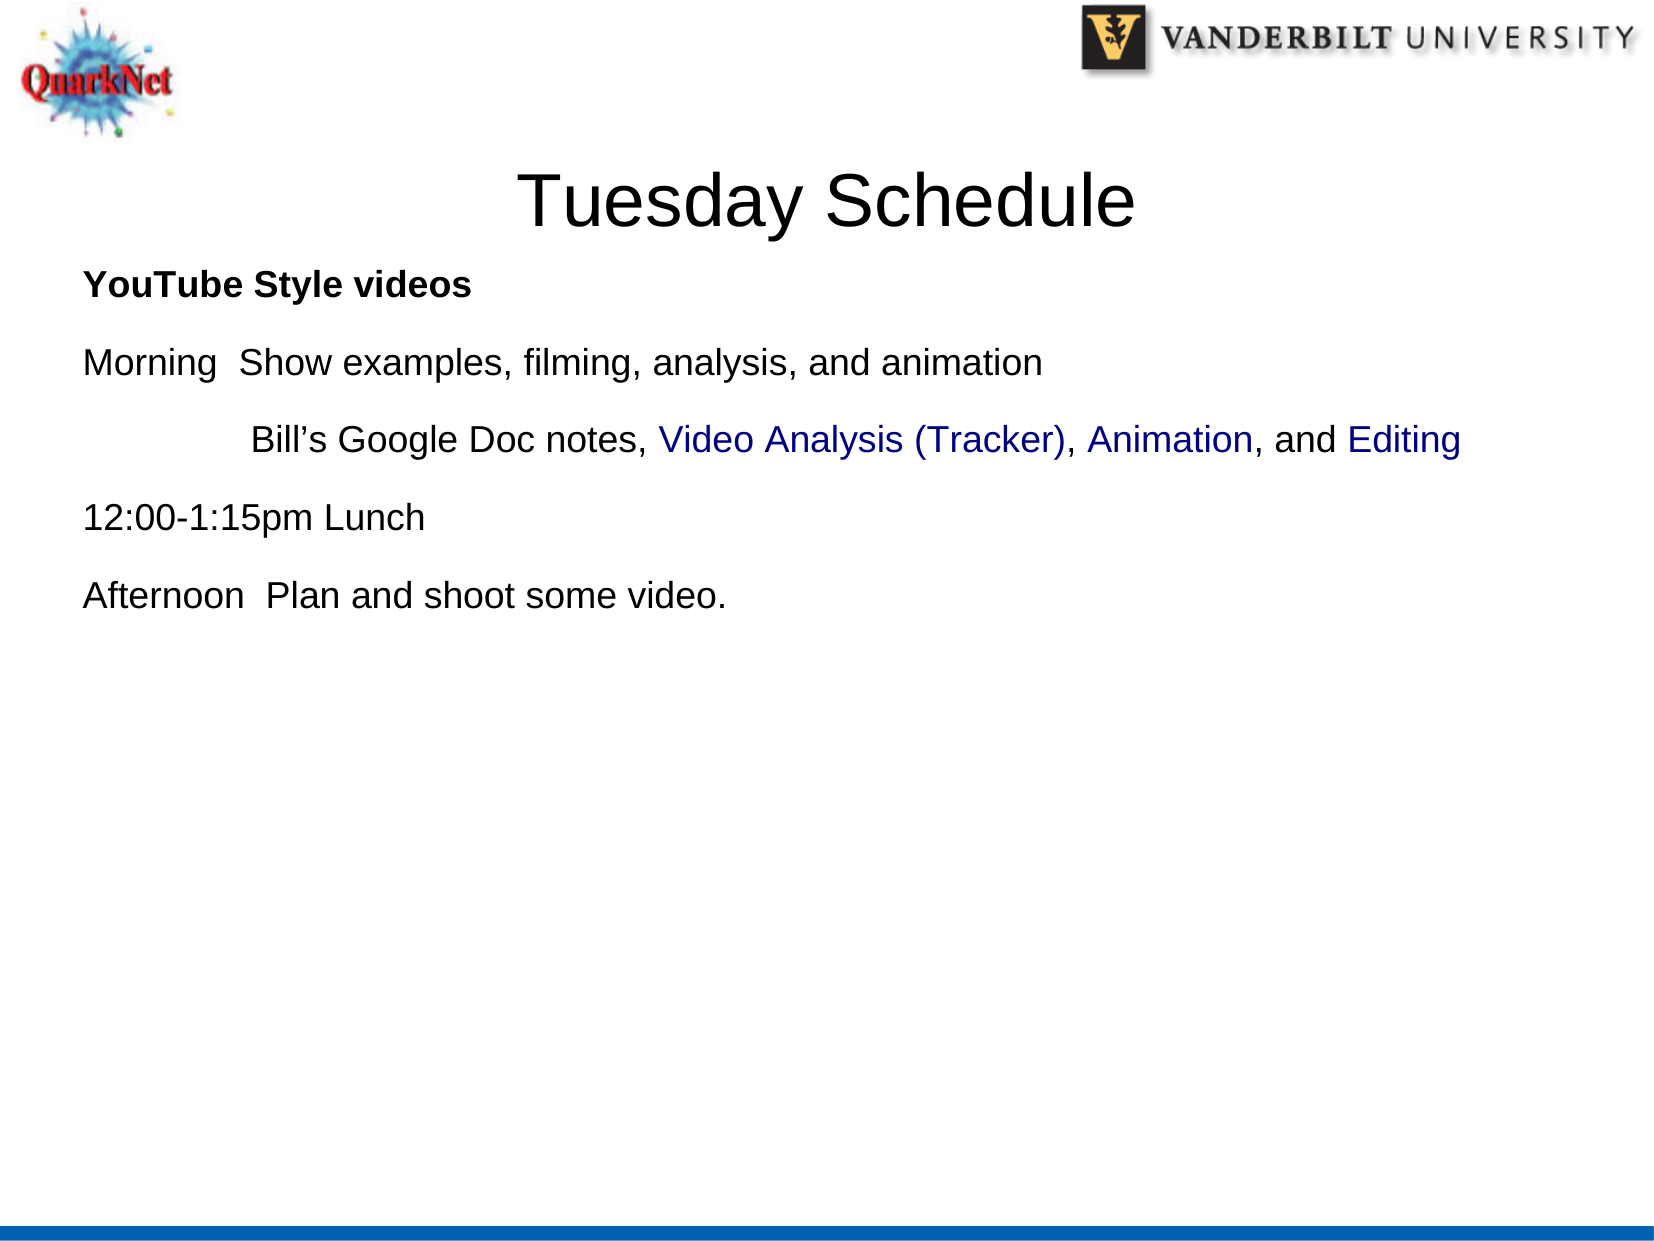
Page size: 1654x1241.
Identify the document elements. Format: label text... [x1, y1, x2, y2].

title Tuesday Schedule [121, 118, 1534, 266]
list YouTube Style videos Morning Show examples, filming, analysis, and animation Bill’s Google Doc notes, Video Analysis (Tracker), Animation, and Editing 12:00-1:15pm Lunch Afternoon Plan and shoot some video. [82, 266, 1571, 967]
picture [4, 1, 188, 152]
picture [1078, 1, 1649, 85]
